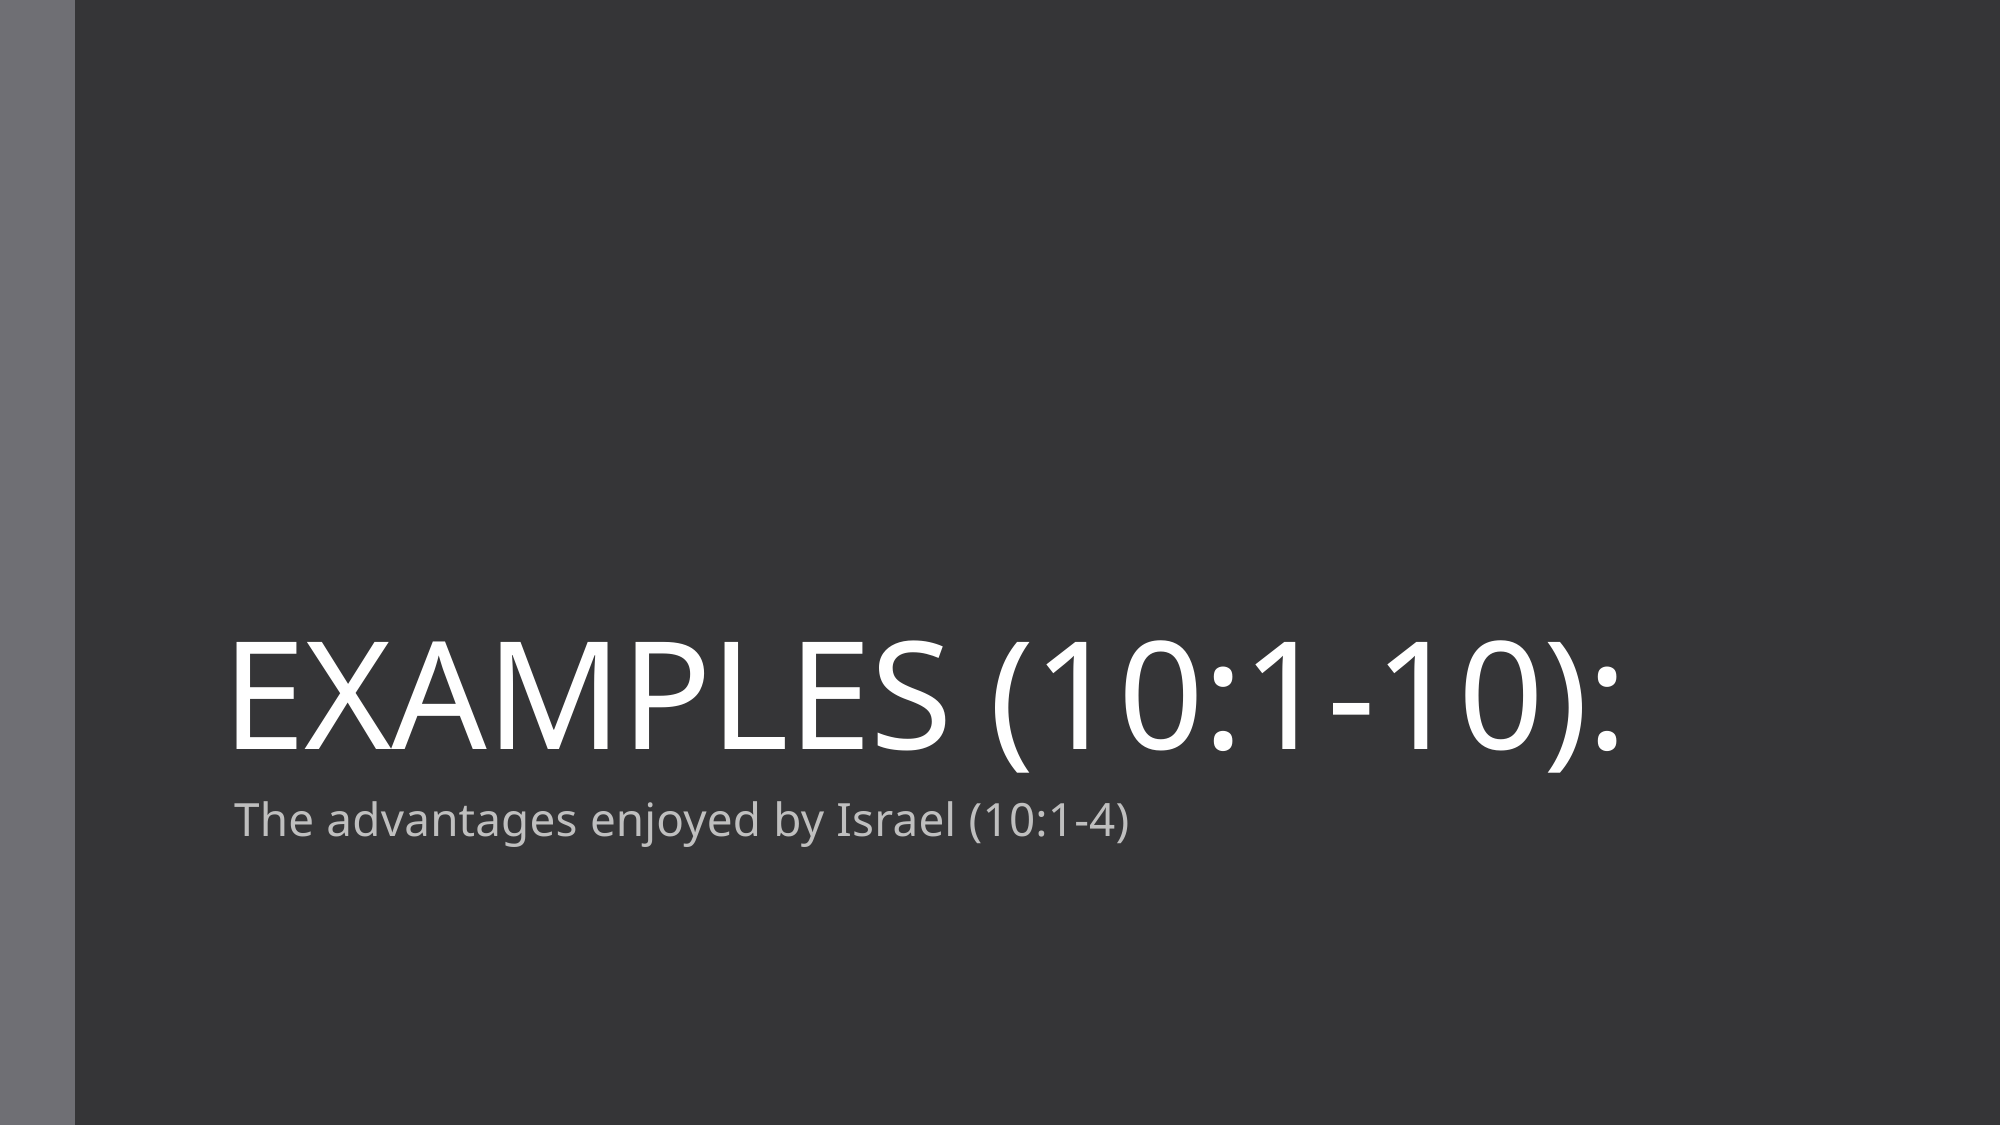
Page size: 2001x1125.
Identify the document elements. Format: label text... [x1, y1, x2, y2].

subtitle The advantages enjoyed by Israel (10:1-4) [206, 787, 1752, 1066]
title EXAMPLES (10:1-10): [206, 124, 1752, 787]
